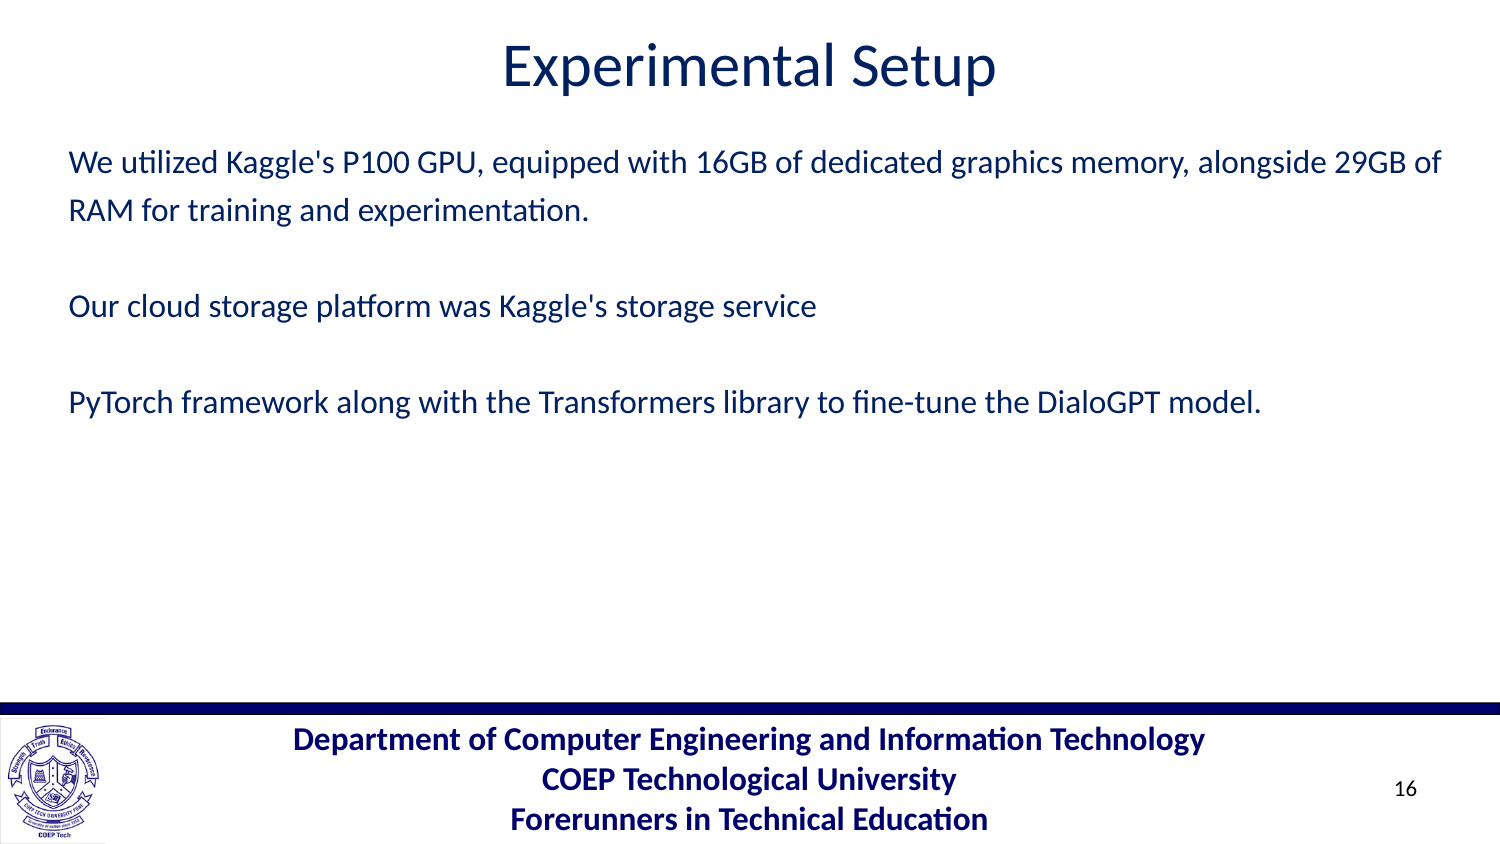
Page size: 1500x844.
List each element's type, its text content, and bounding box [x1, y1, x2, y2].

text_box We utilized Kaggle's P100 GPU, equipped with 16GB of dedicated graphics memory, alongside 29GB of RAM for training and experimentation. Our cloud storage platform was Kaggle's storage service PyTorch framework along with the Transformers library to fine-tune the DialoGPT model. [68, 132, 1458, 421]
text_box Experimental Setup [7, 9, 1493, 100]
text_box 16 [1235, 768, 1418, 802]
text_box [0, 702, 264, 715]
text_box [1235, 702, 1500, 715]
text_box [0, 718, 106, 844]
text_box Department of Computer Engineering and Information Technology COEP Technological University Forerunners in Technical Education [264, 702, 1235, 837]
